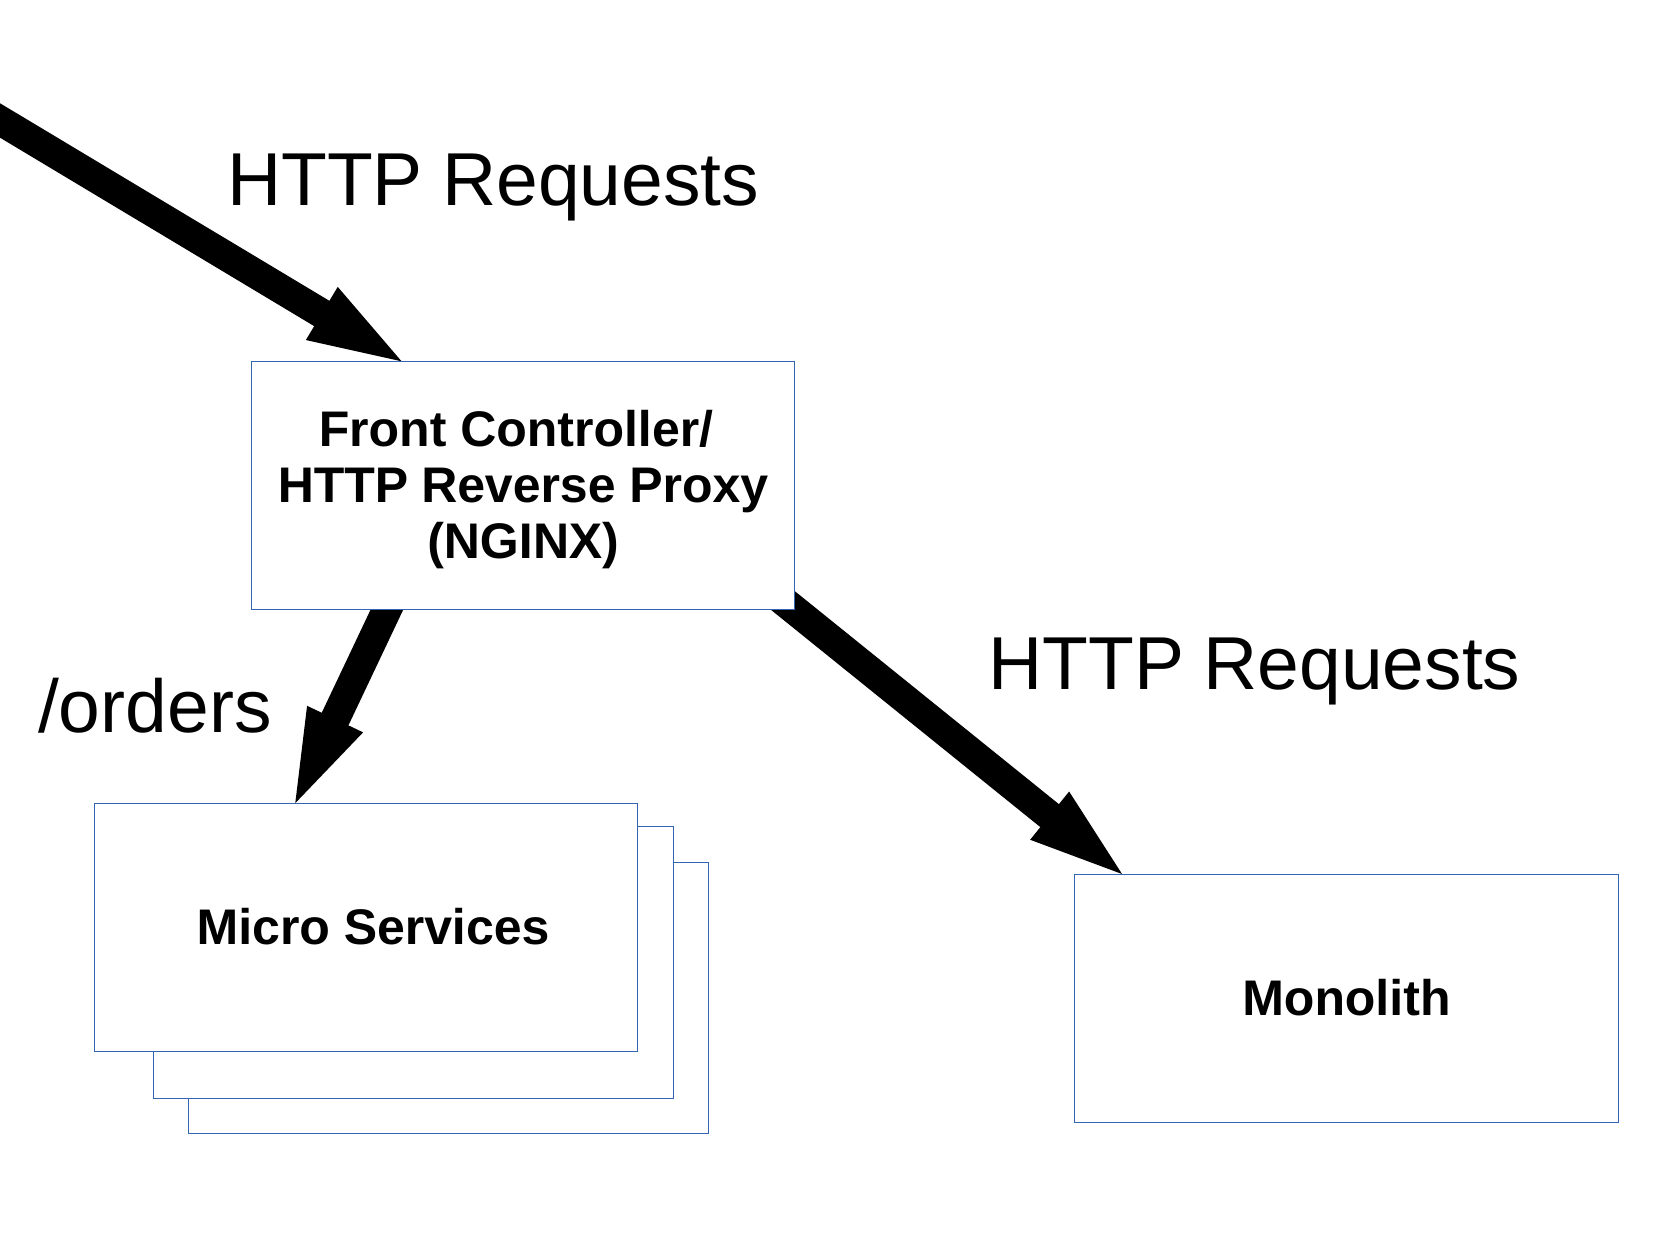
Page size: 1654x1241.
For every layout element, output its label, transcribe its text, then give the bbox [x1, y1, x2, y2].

text_box Front Controller/ HTTP Reverse Proxy (NGINX) [251, 361, 795, 610]
text_box Monolith [1074, 874, 1619, 1123]
text_box HTTP Requests [973, 614, 1536, 713]
text_box Micro Services [94, 803, 638, 1052]
text_box /orders [23, 657, 287, 756]
text_box HTTP Requests [212, 129, 775, 229]
text_box New Micro Service [153, 826, 674, 1099]
